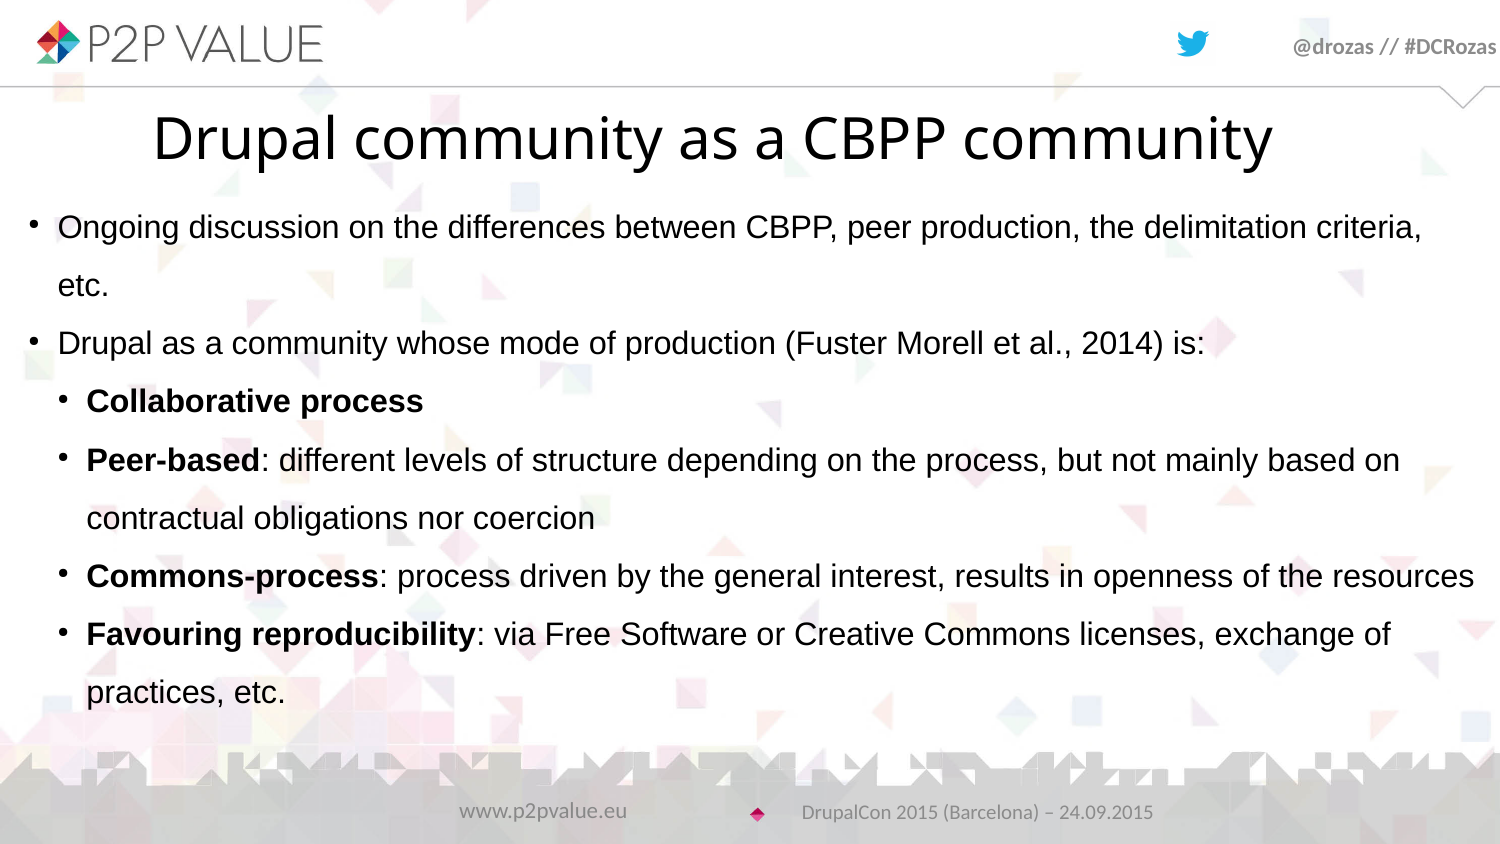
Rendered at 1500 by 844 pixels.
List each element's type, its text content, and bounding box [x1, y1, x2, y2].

picture [0, 0, 1500, 844]
text_box www.p2pvalue.eu [453, 789, 672, 829]
text_box @drozas // #DCRozas [1170, 15, 1500, 76]
subtitle Ongoing discussion on the differences between CBPP, peer production, the delimitation criteria, etc. Drupal as a community whose mode of production (Fuster Morell et al., 2014) is: Collaborative process Peer-based: different levels of structure depending on the process, but not mainly based on contractual obligations nor coercion Commons-process: process driven by the general interest, results in openness of the resources Favouring reproducibility: via Free Software or Creative Commons licenses, exchange of practices, etc. [15, 180, 1496, 781]
text_box DrupalCon 2015 (Barcelona) – 24.09.2015 [788, 788, 1481, 834]
title Drupal community as a CBPP community [60, 92, 1366, 180]
